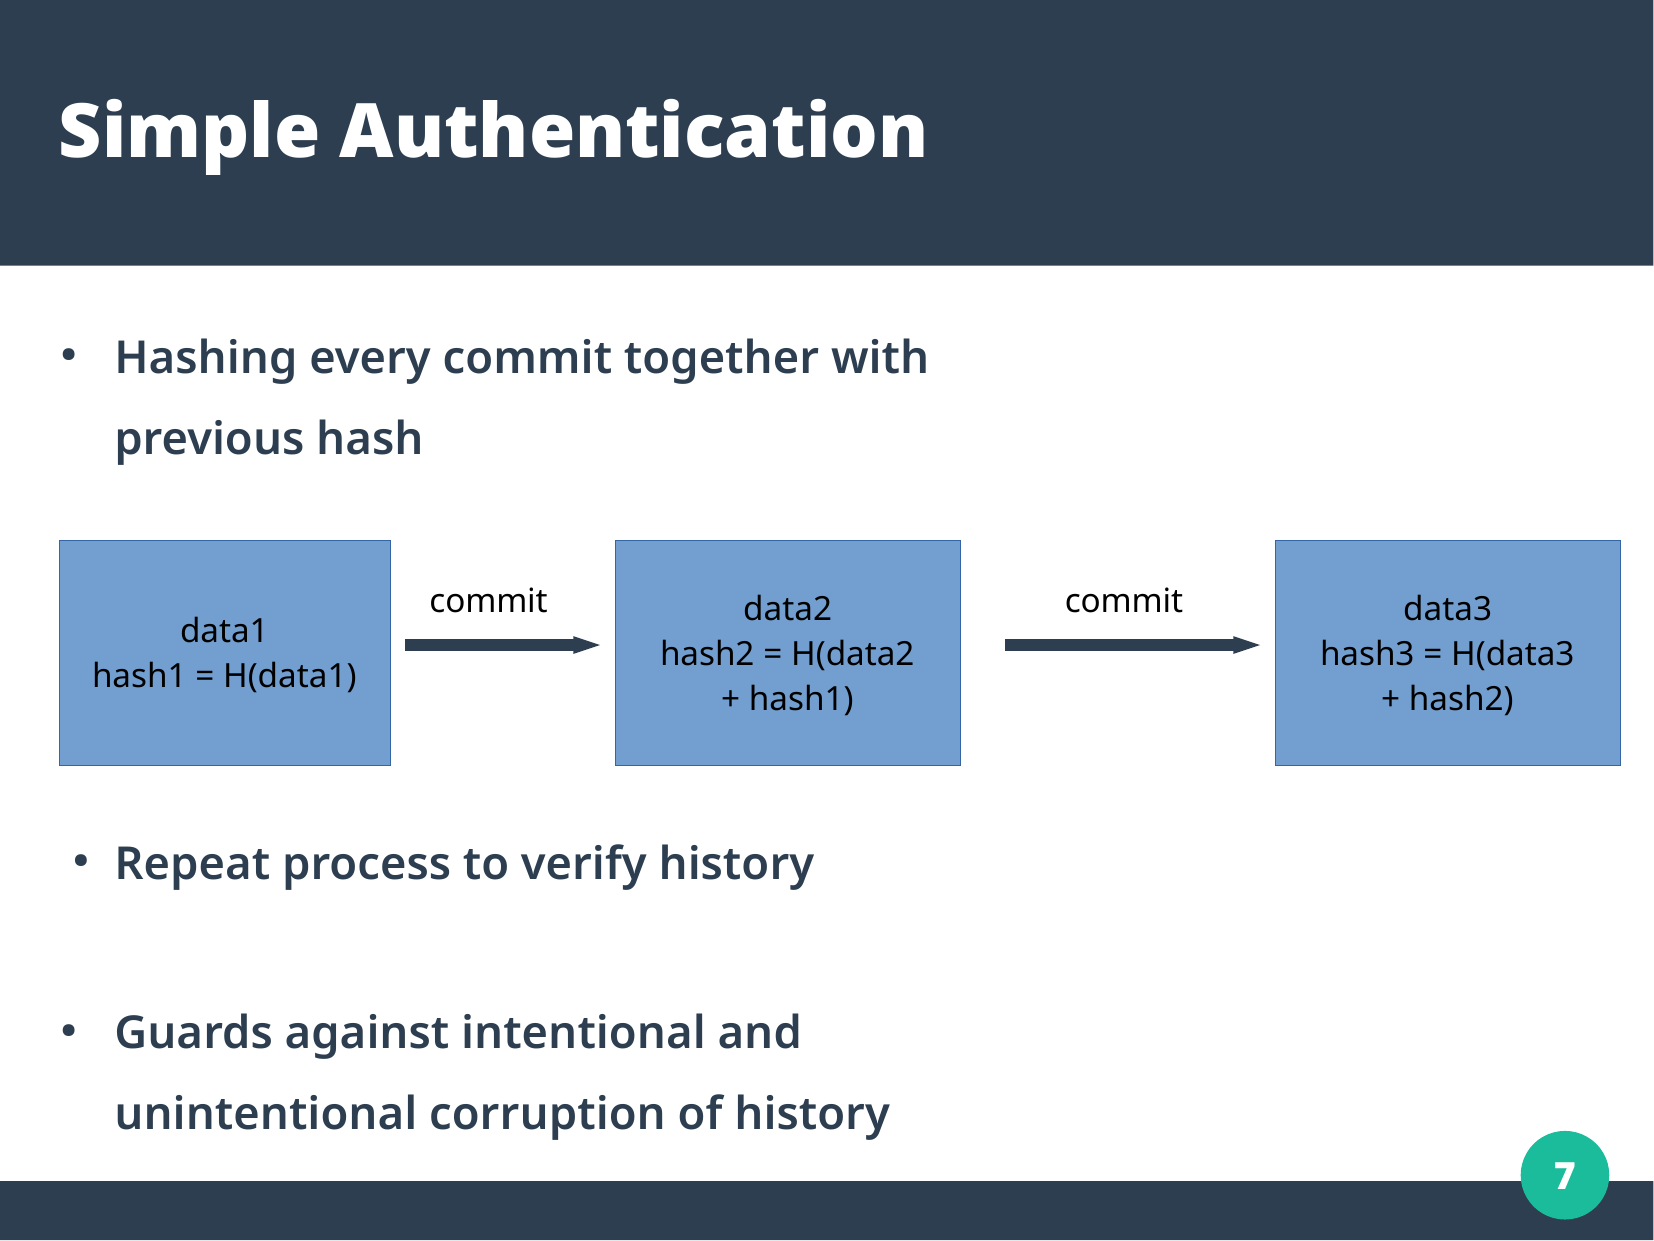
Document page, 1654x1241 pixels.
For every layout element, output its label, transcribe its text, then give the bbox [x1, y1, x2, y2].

text_box data2 hash2 = H(data2 + hash1) [615, 540, 961, 766]
list Hashing every commit together with previous hash Repeat process to verify history Guards against intentional and unintentional corruption of history [59, 324, 1595, 1152]
text_box data3 hash3 = H(data3 + hash2) [1275, 540, 1621, 766]
text_box commit [414, 570, 571, 624]
text_box data1 hash1 = H(data1) [59, 540, 391, 766]
text_box commit [1050, 570, 1206, 624]
title Simple Authentication [59, 49, 1595, 207]
